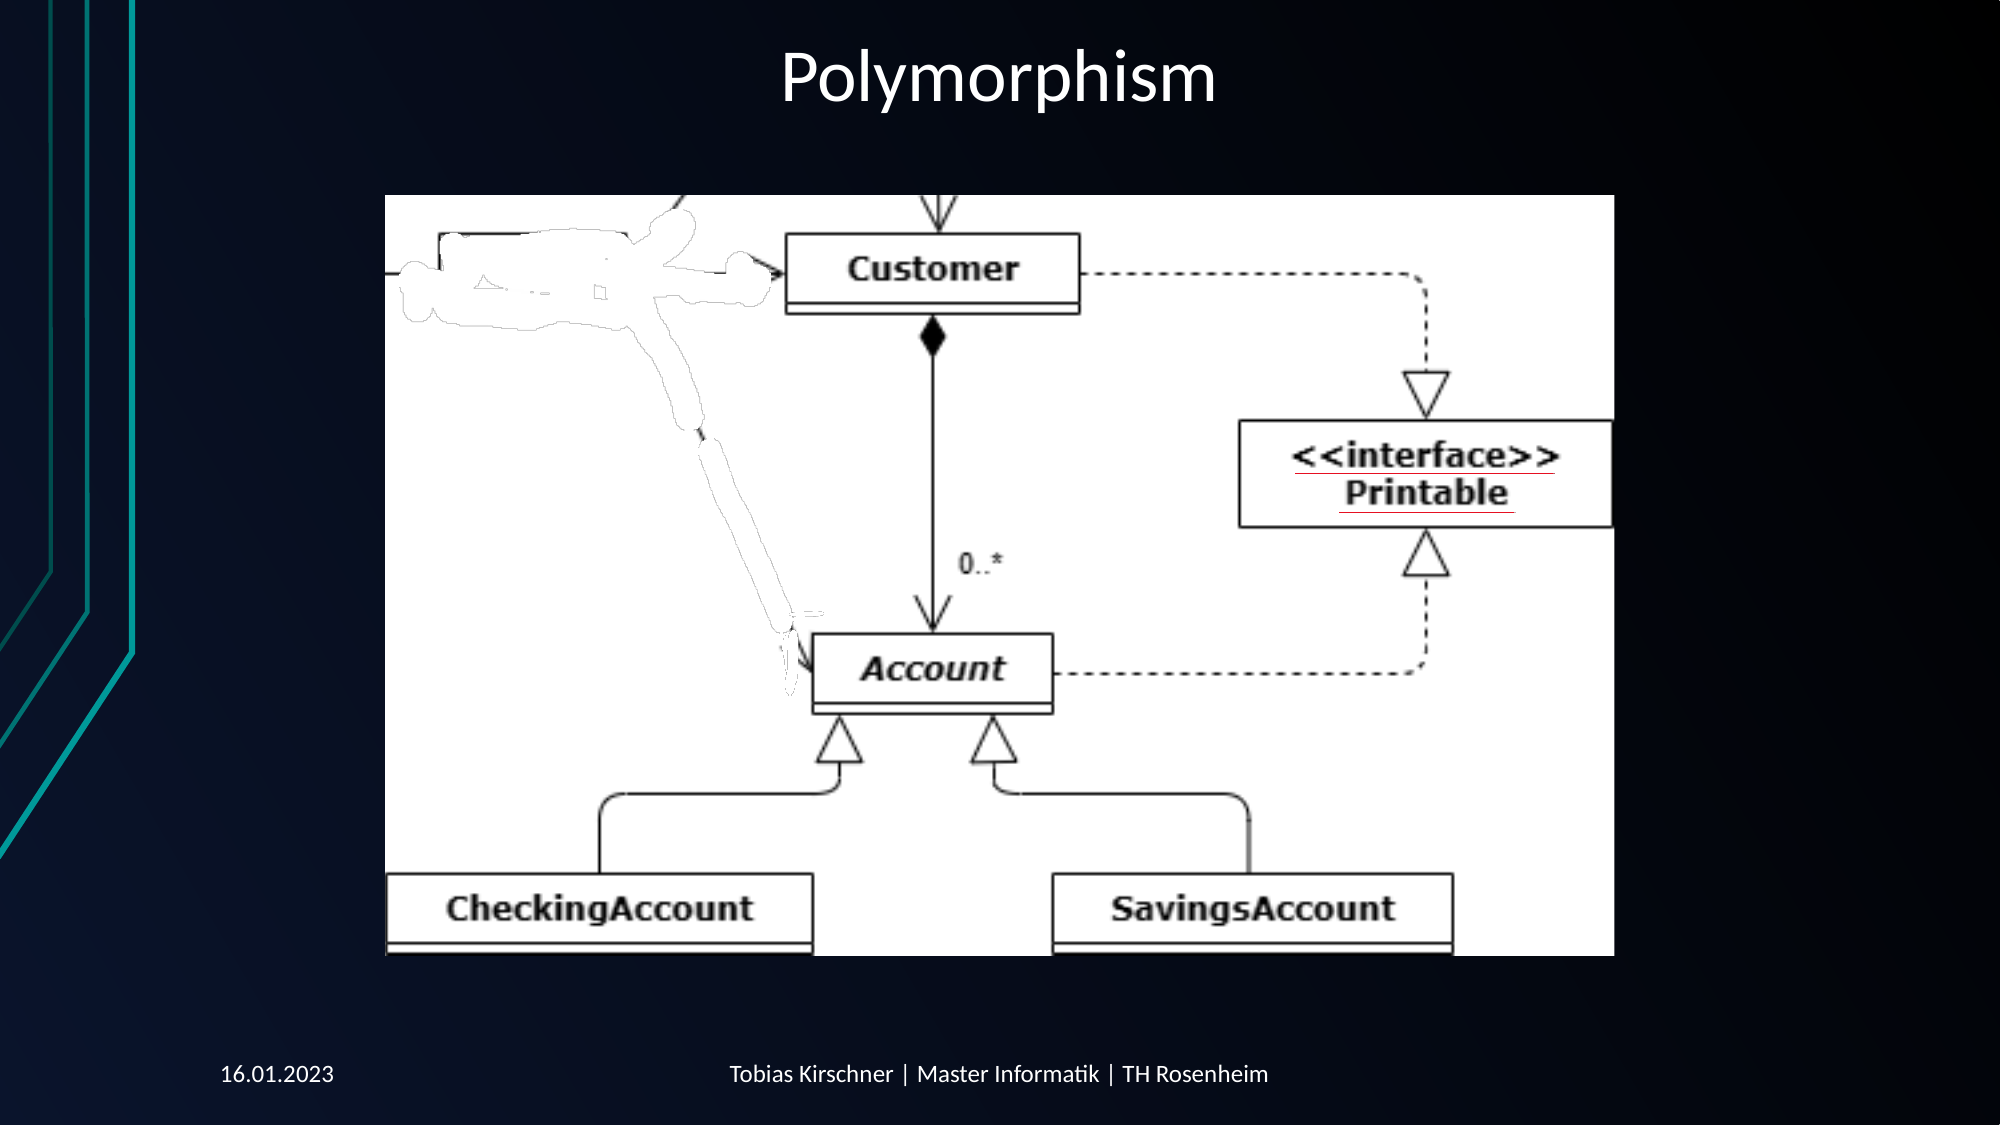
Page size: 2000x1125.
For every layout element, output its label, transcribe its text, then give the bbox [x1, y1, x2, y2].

picture [385, 195, 1615, 956]
title Polymorphism [149, 10, 1850, 128]
text_box 16.01.2023 [199, 1042, 566, 1103]
text_box Tobias Kirschner | Master Informatik | TH Rosenheim [566, 1042, 1433, 1103]
